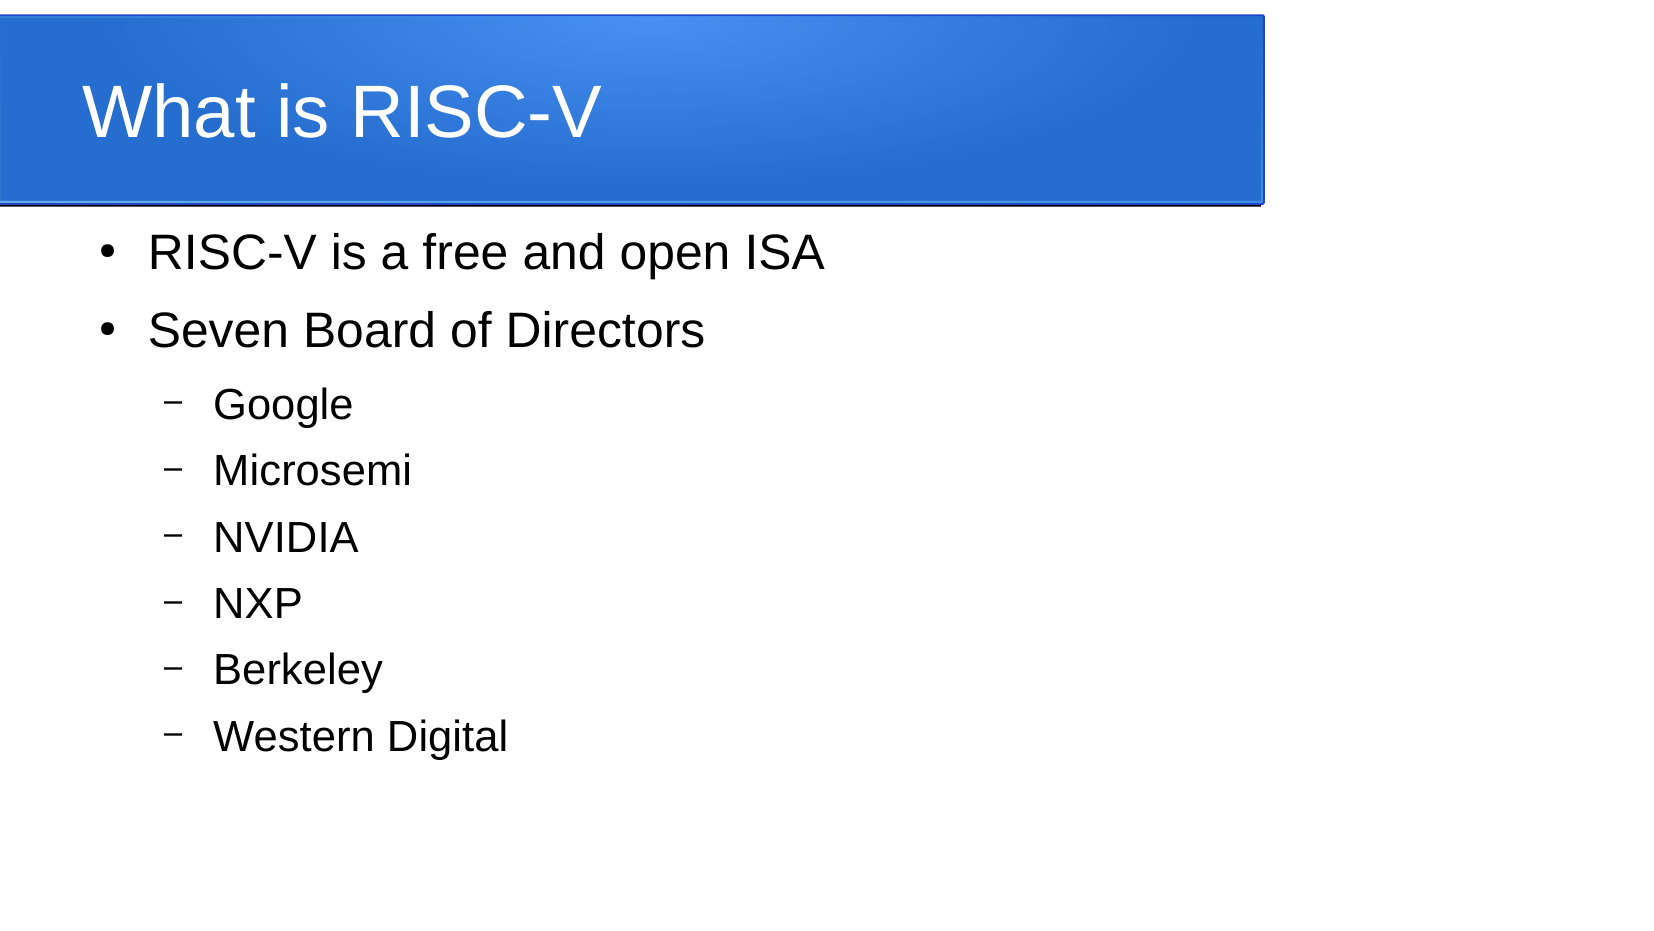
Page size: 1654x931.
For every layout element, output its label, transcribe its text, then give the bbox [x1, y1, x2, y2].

title What is RISC-V [82, 35, 1235, 189]
list RISC-V is a free and open ISA Seven Board of Directors Google Microsemi NVIDIA NXP Berkeley Western Digital [82, 224, 1571, 764]
